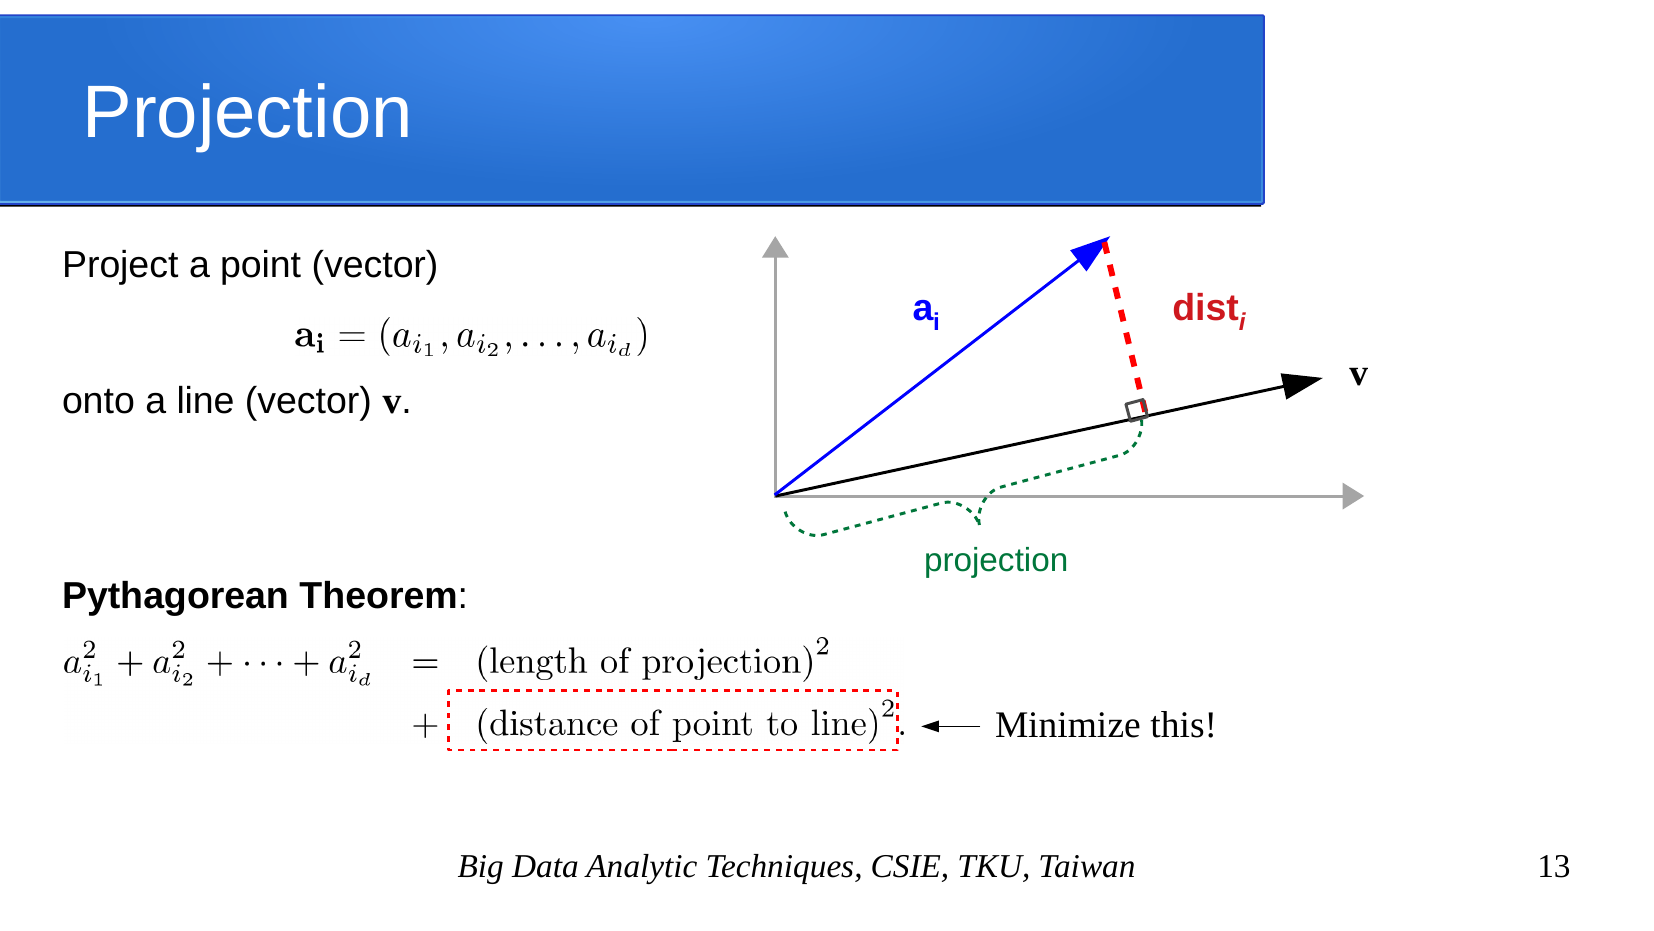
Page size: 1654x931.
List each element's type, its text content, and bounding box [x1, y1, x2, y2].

text_box ai [897, 279, 993, 343]
text_box Pythagorean Theorem: [47, 566, 538, 638]
text_box Minimize this! [980, 696, 1453, 768]
picture [295, 317, 646, 356]
text_box projection [909, 533, 1111, 586]
picture [64, 637, 904, 744]
text_box disti [1157, 279, 1282, 355]
text_box onto a line (vector) v. [47, 372, 461, 443]
text_box v [1334, 344, 1394, 402]
title Projection [82, 35, 1235, 189]
text_box Project a point (vector) [47, 236, 461, 308]
